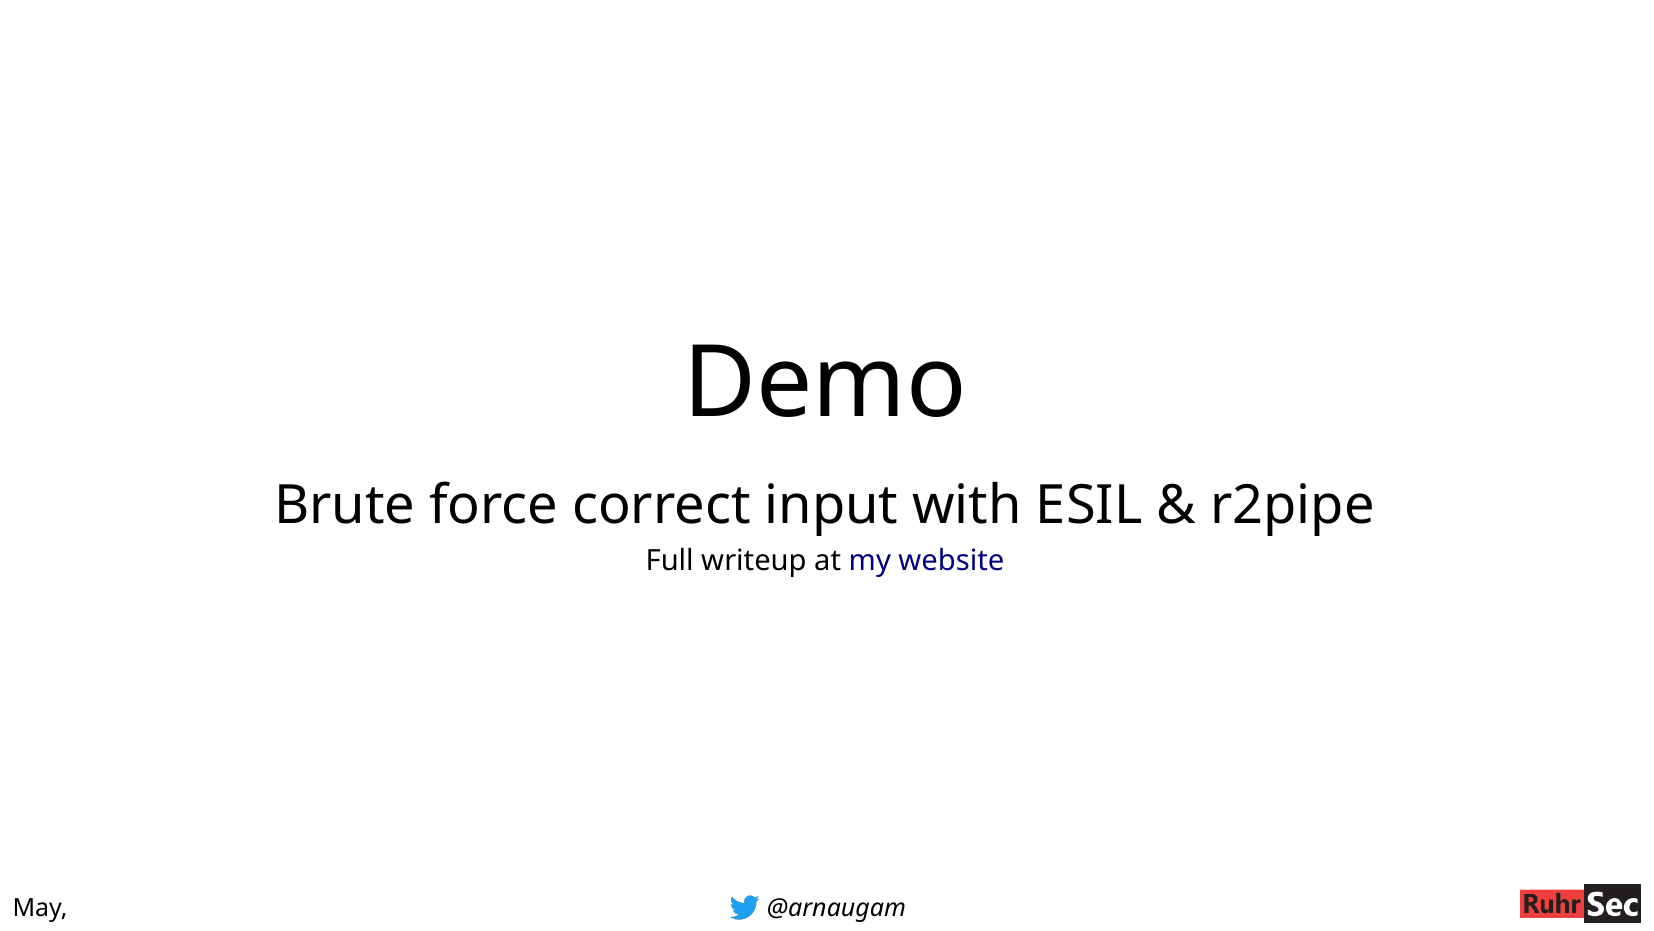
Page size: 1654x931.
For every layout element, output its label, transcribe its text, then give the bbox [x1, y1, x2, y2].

title Demo [150, 300, 1501, 444]
title Brute force correct input with ESIL & r2pipe Full writeup at my website [150, 444, 1501, 601]
picture [1520, 884, 1641, 923]
picture [721, 884, 768, 931]
